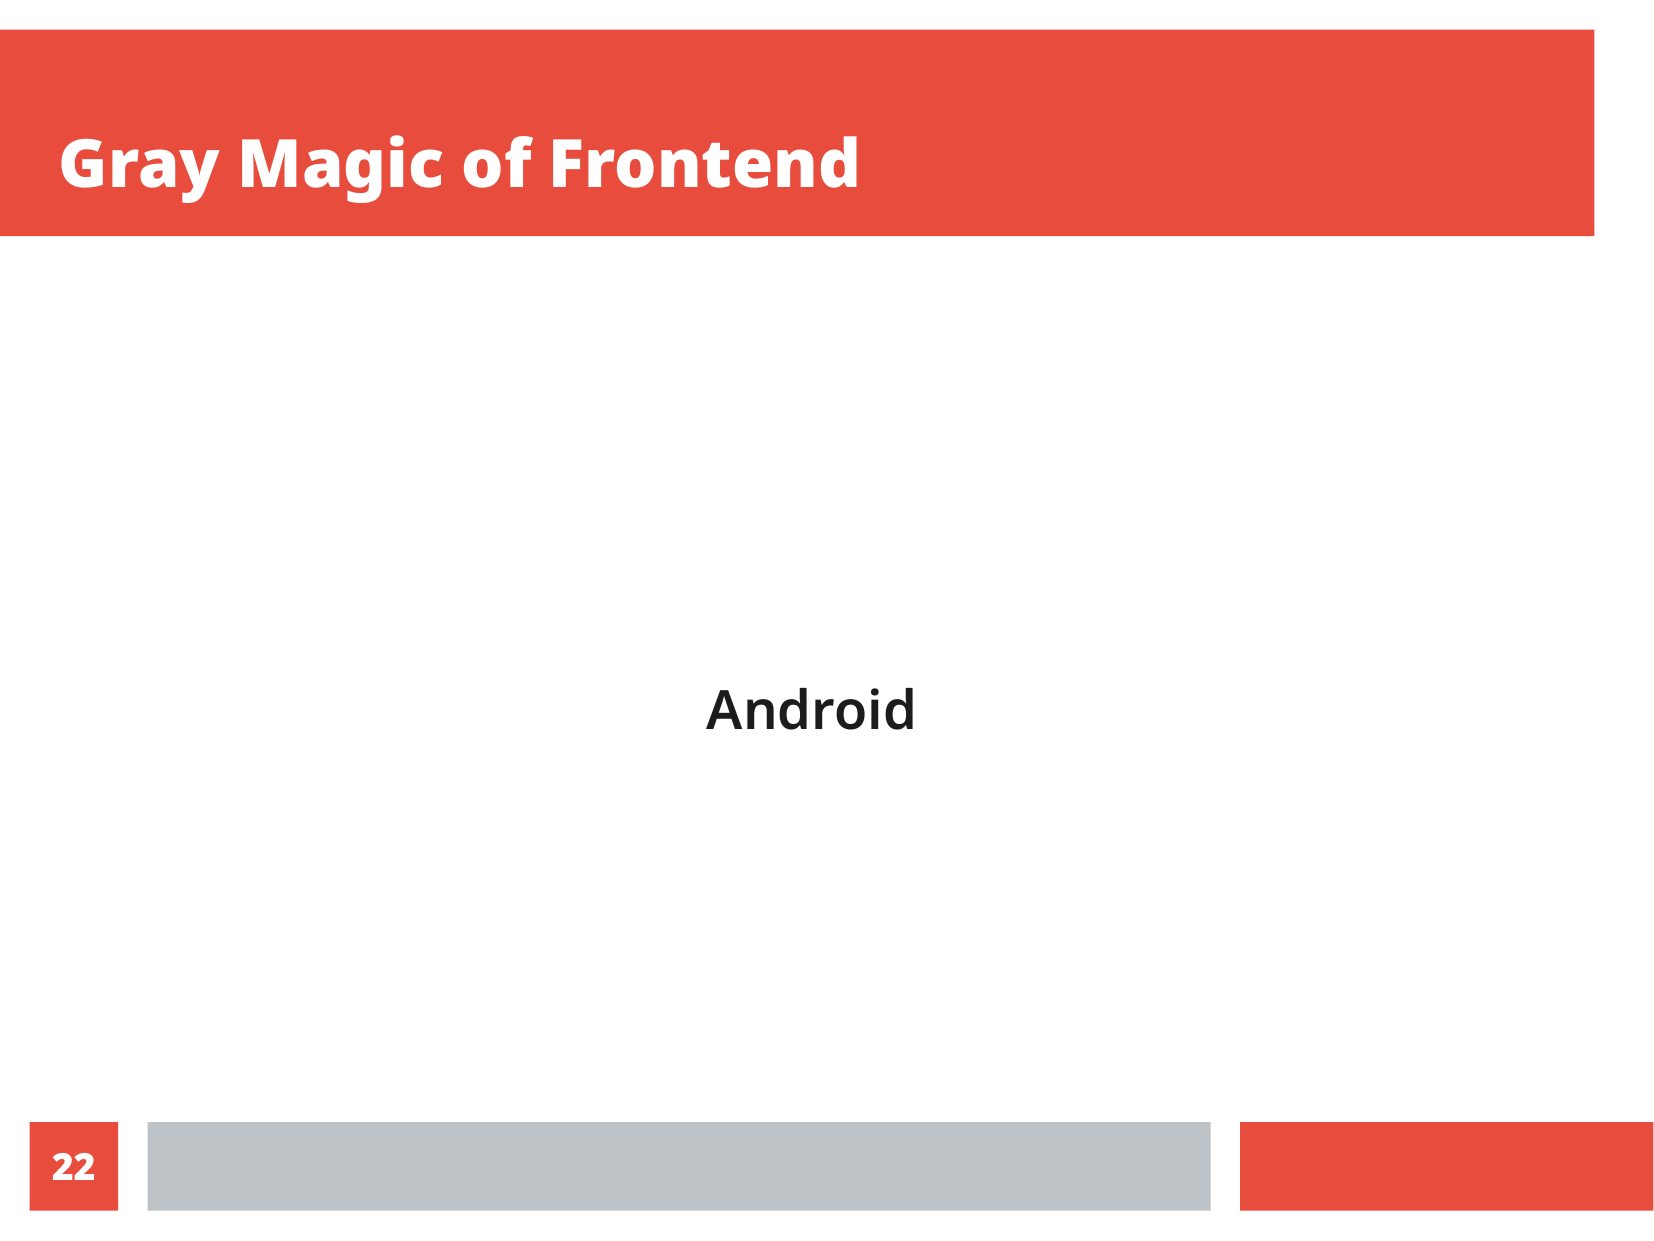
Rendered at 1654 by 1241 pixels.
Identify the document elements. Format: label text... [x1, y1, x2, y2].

title Gray Magic of Frontend [59, 59, 1595, 207]
list Android [59, 324, 1565, 1093]
